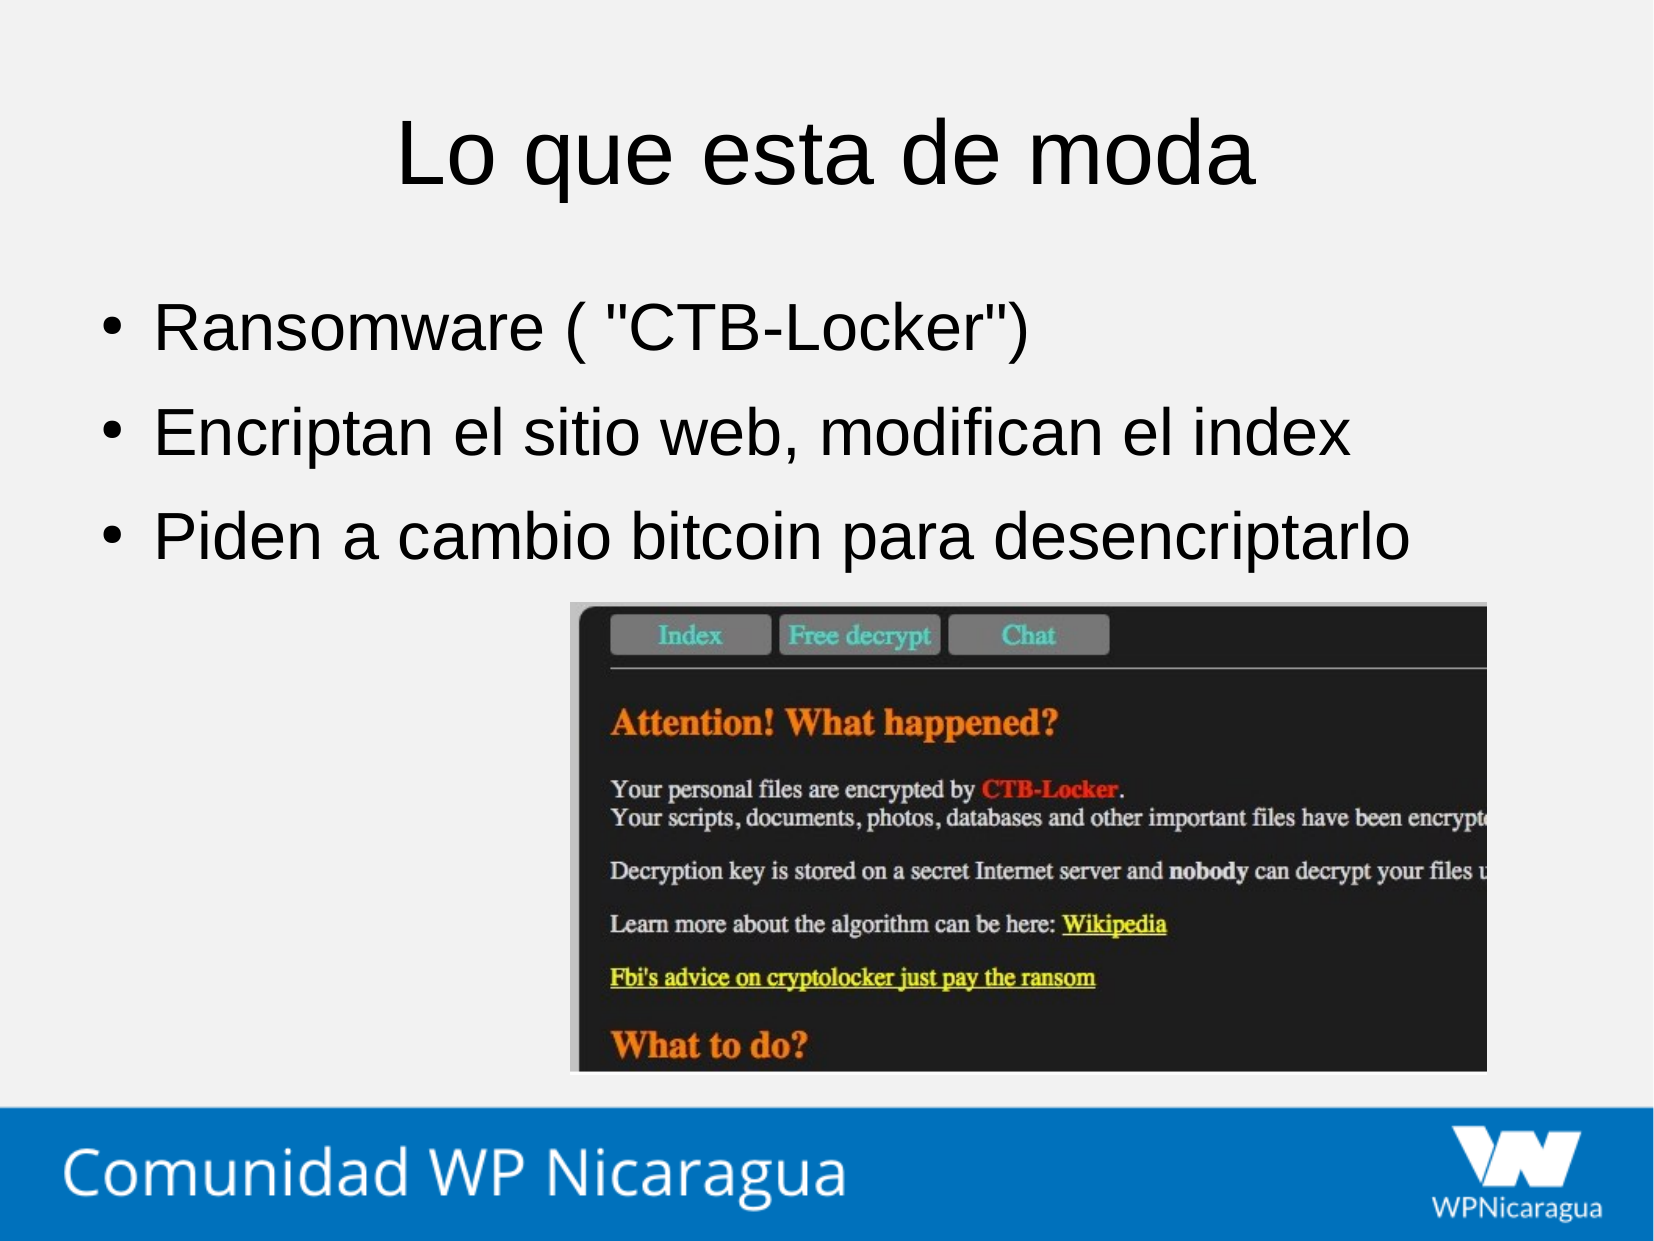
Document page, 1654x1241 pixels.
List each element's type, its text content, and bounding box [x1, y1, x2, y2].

picture [0, 0, 1654, 1241]
title Lo que esta de moda [82, 49, 1571, 257]
list Ransomware ( "CTB-Locker") Encriptan el sitio web, modifican el index Piden a cambio bitcoin para desencriptarlo [82, 290, 1571, 1010]
